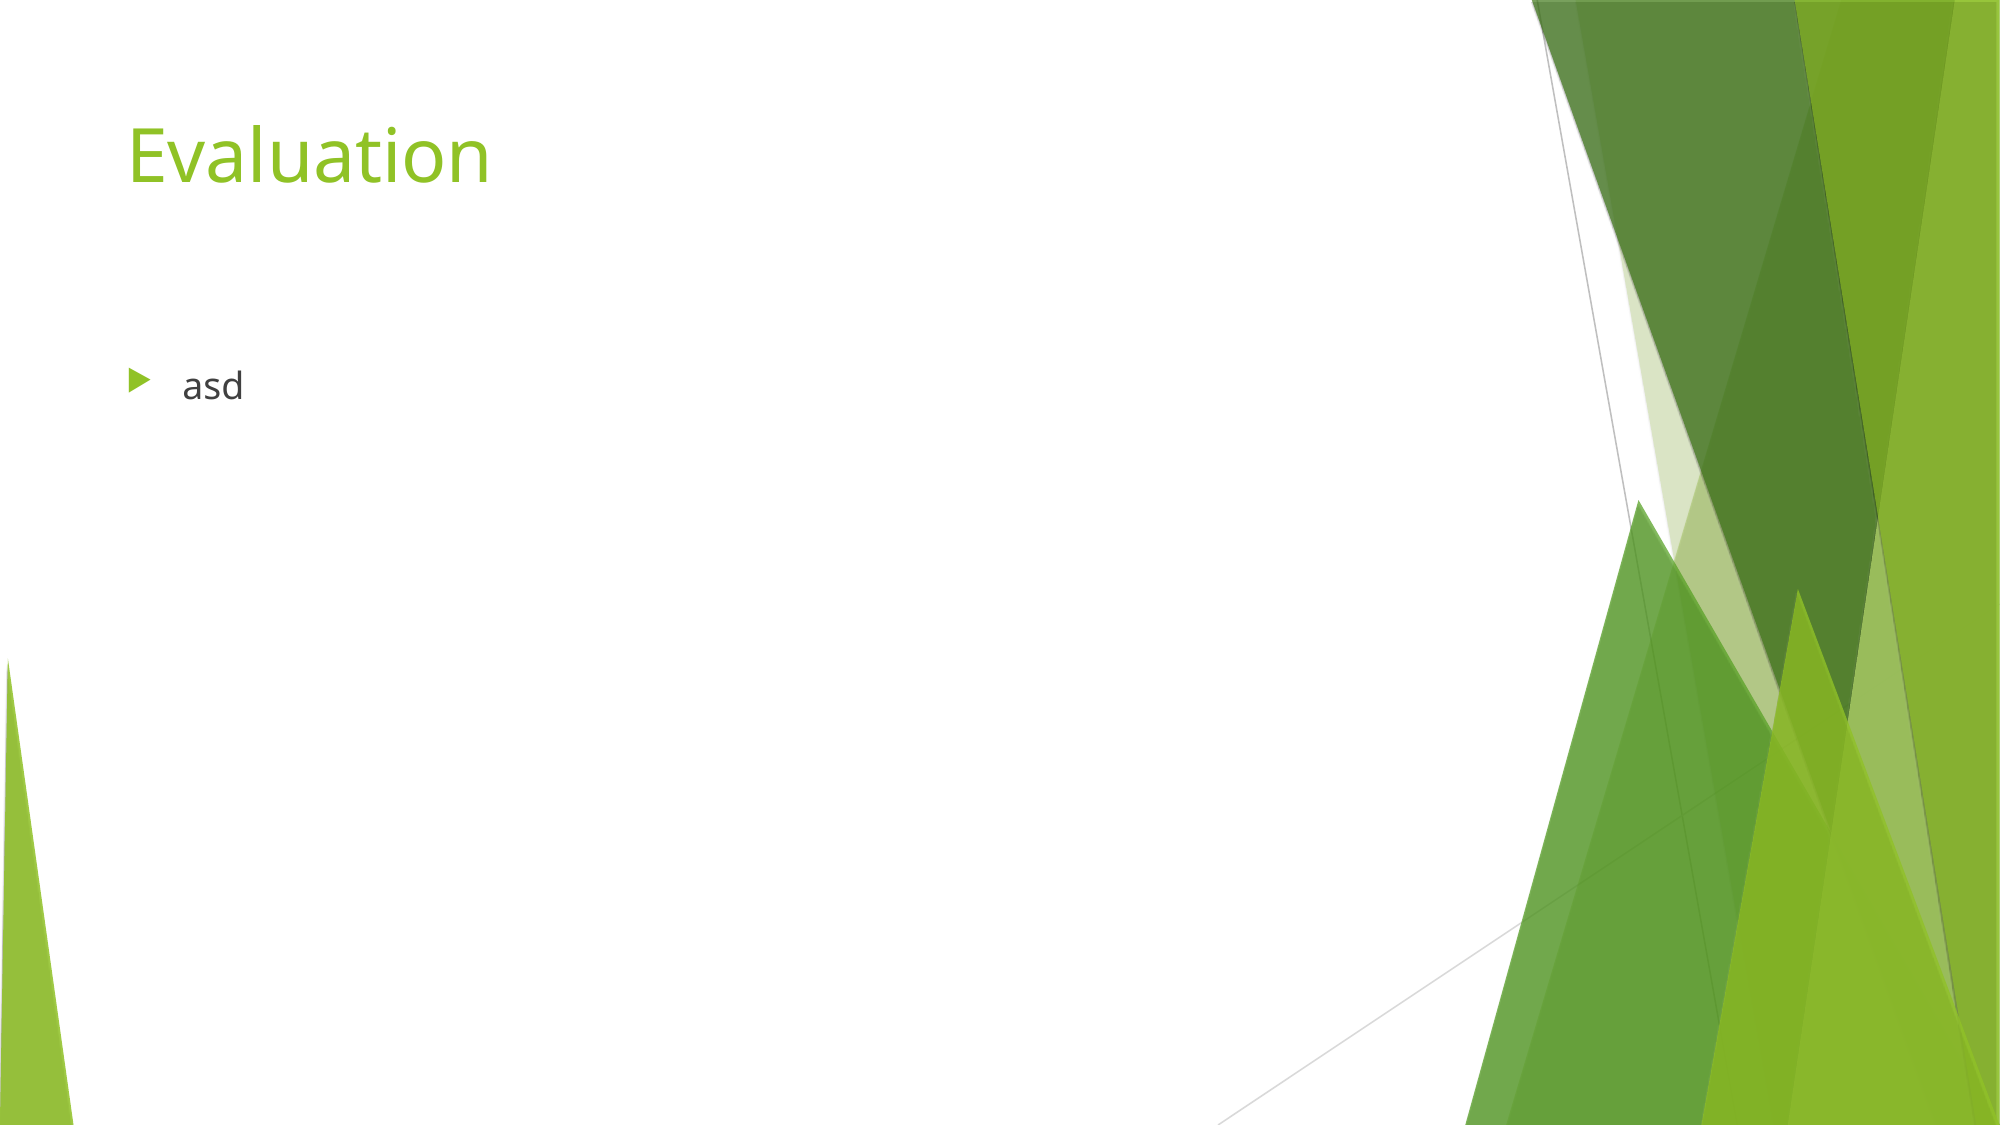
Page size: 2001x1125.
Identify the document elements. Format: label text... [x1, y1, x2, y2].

list asd [111, 354, 1522, 992]
title Evaluation [111, 99, 1522, 317]
